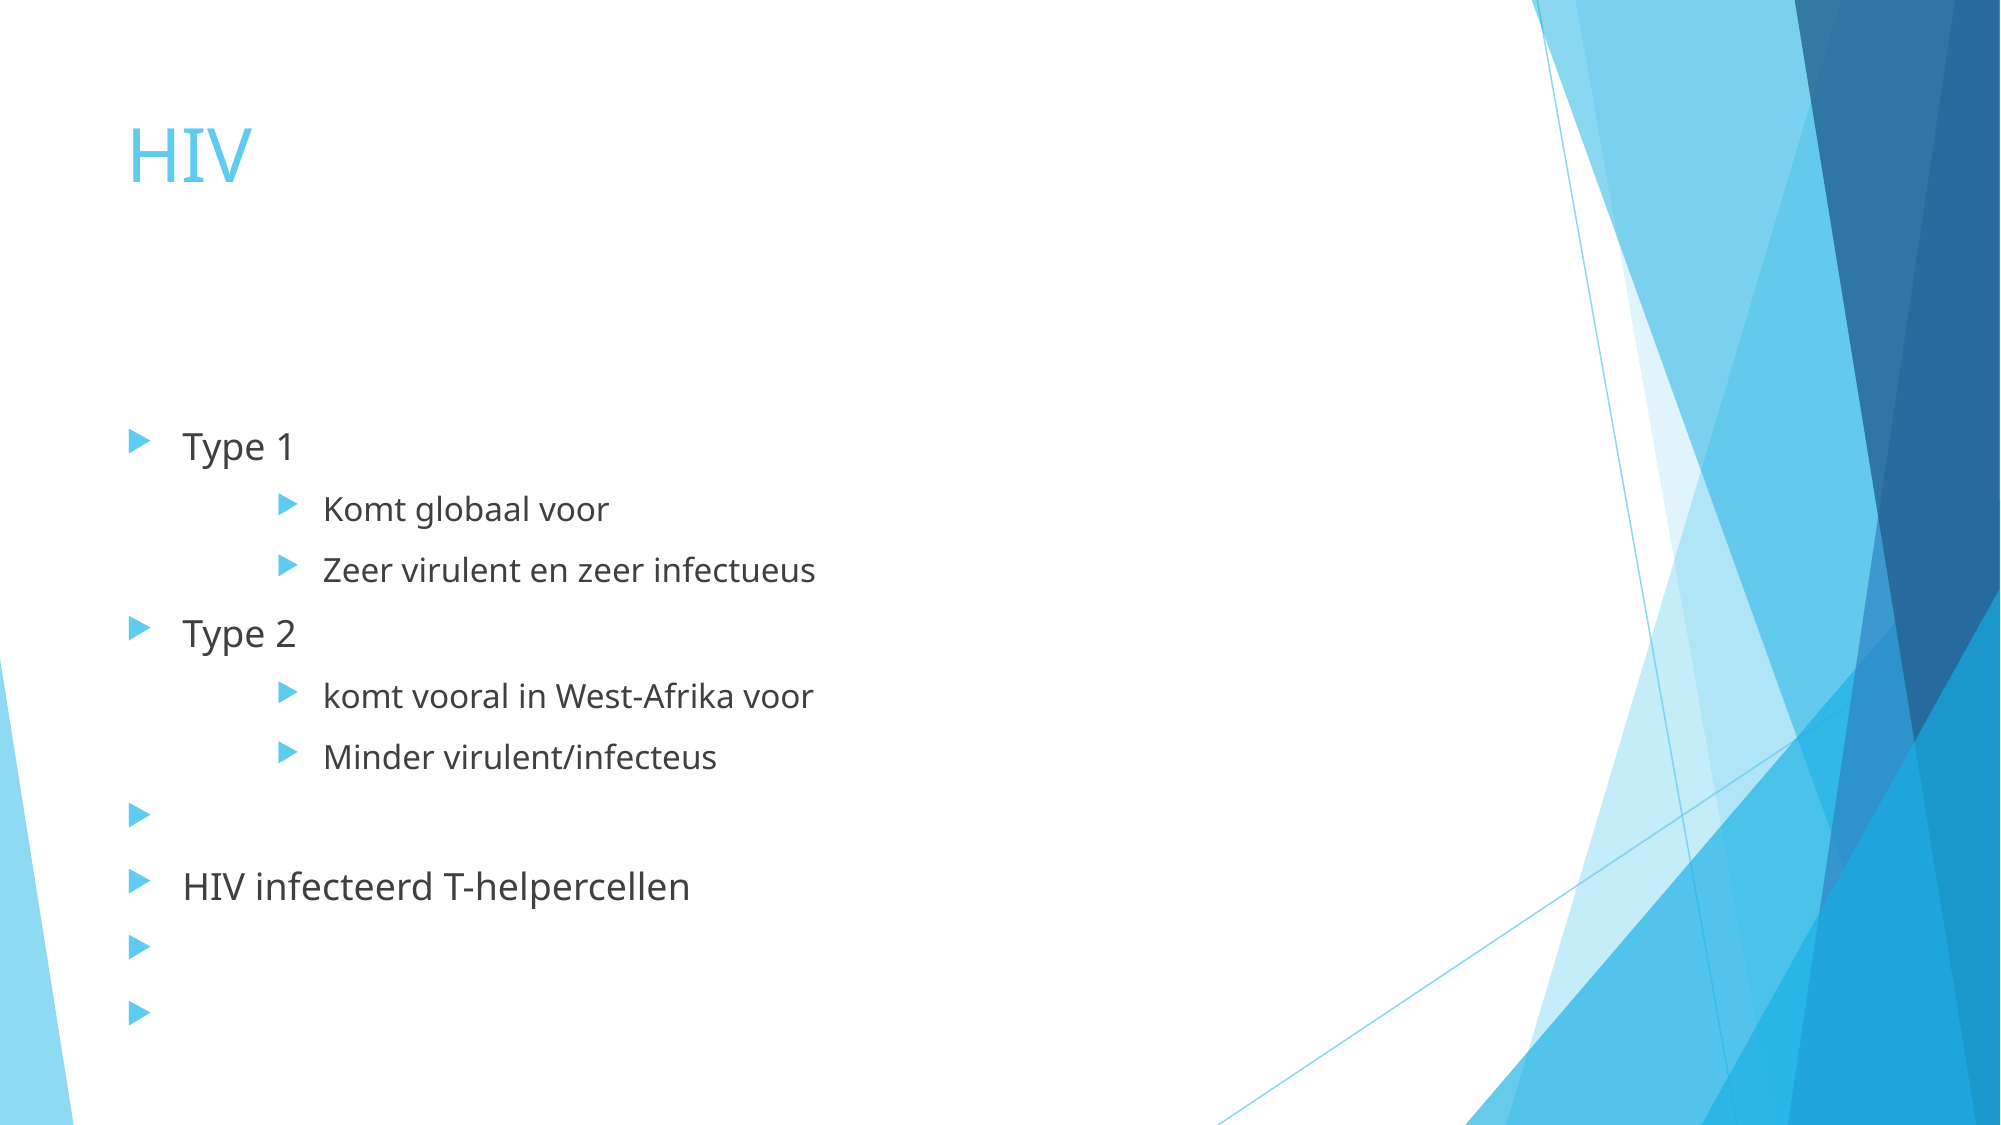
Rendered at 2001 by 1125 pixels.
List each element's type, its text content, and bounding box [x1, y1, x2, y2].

list Type 1 Komt globaal voor Zeer virulent en zeer infectueus Type 2 komt vooral in West-Afrika voor Minder virulent/infecteus HIV infecteerd T-helpercellen [111, 354, 1522, 992]
title HIV [111, 99, 1522, 317]
